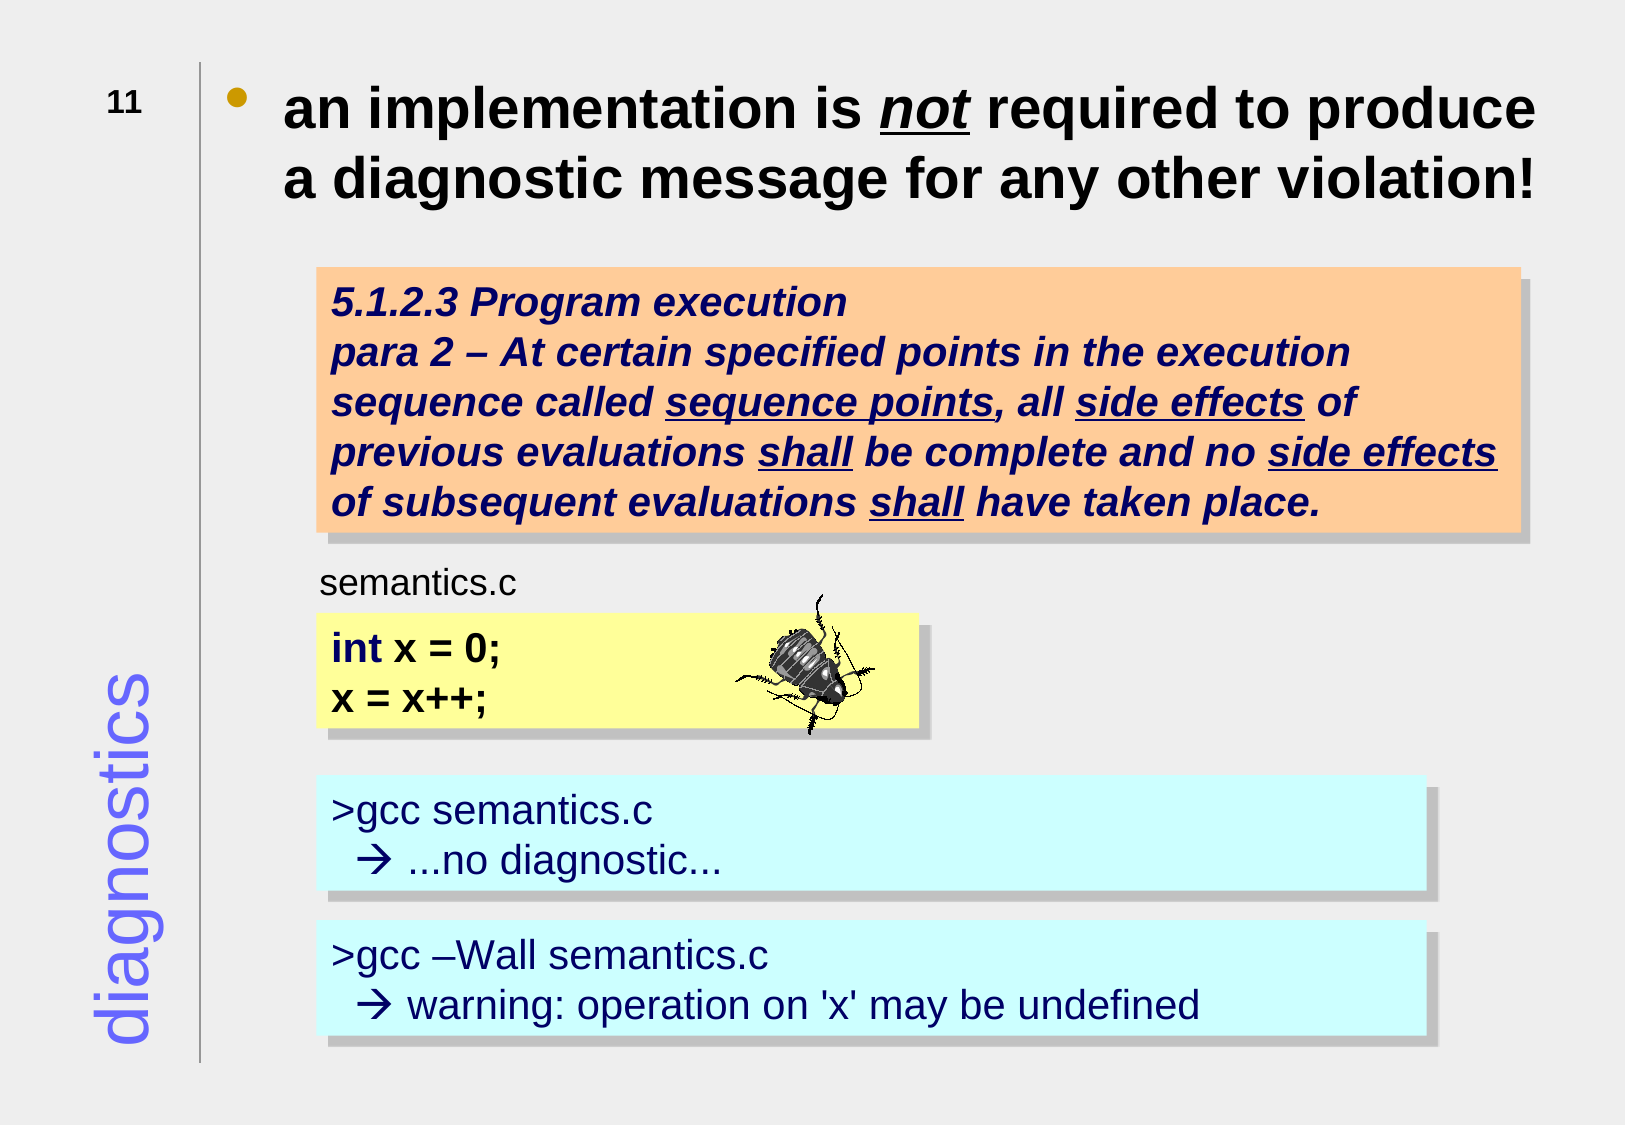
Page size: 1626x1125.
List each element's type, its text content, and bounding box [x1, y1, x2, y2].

text_box 5.1.2.3 Program execution para 2 – At certain specified points in the execution sequence called sequence points, all side effects of previous evaluations shall be complete and no side effects of subsequent evaluations shall have taken place. [316, 267, 1522, 533]
text_box >gcc semantics.c  ...no diagnostic... [316, 775, 1427, 891]
text_box [760, 628, 845, 703]
text_box int x = 0; x = x++; [813, 612, 920, 729]
text_box [840, 670, 858, 679]
text_box semantics.c [304, 550, 754, 612]
title diagnostics [50, 187, 188, 1063]
text_box [811, 700, 820, 715]
text_box int x = 0; x = x++; [316, 612, 823, 729]
list an implementation is not required to produce a diagnostic message for any other violation! [212, 62, 1593, 1063]
text_box >gcc –Wall semantics.c  warning: operation on 'x' may be undefined [316, 920, 1427, 1036]
